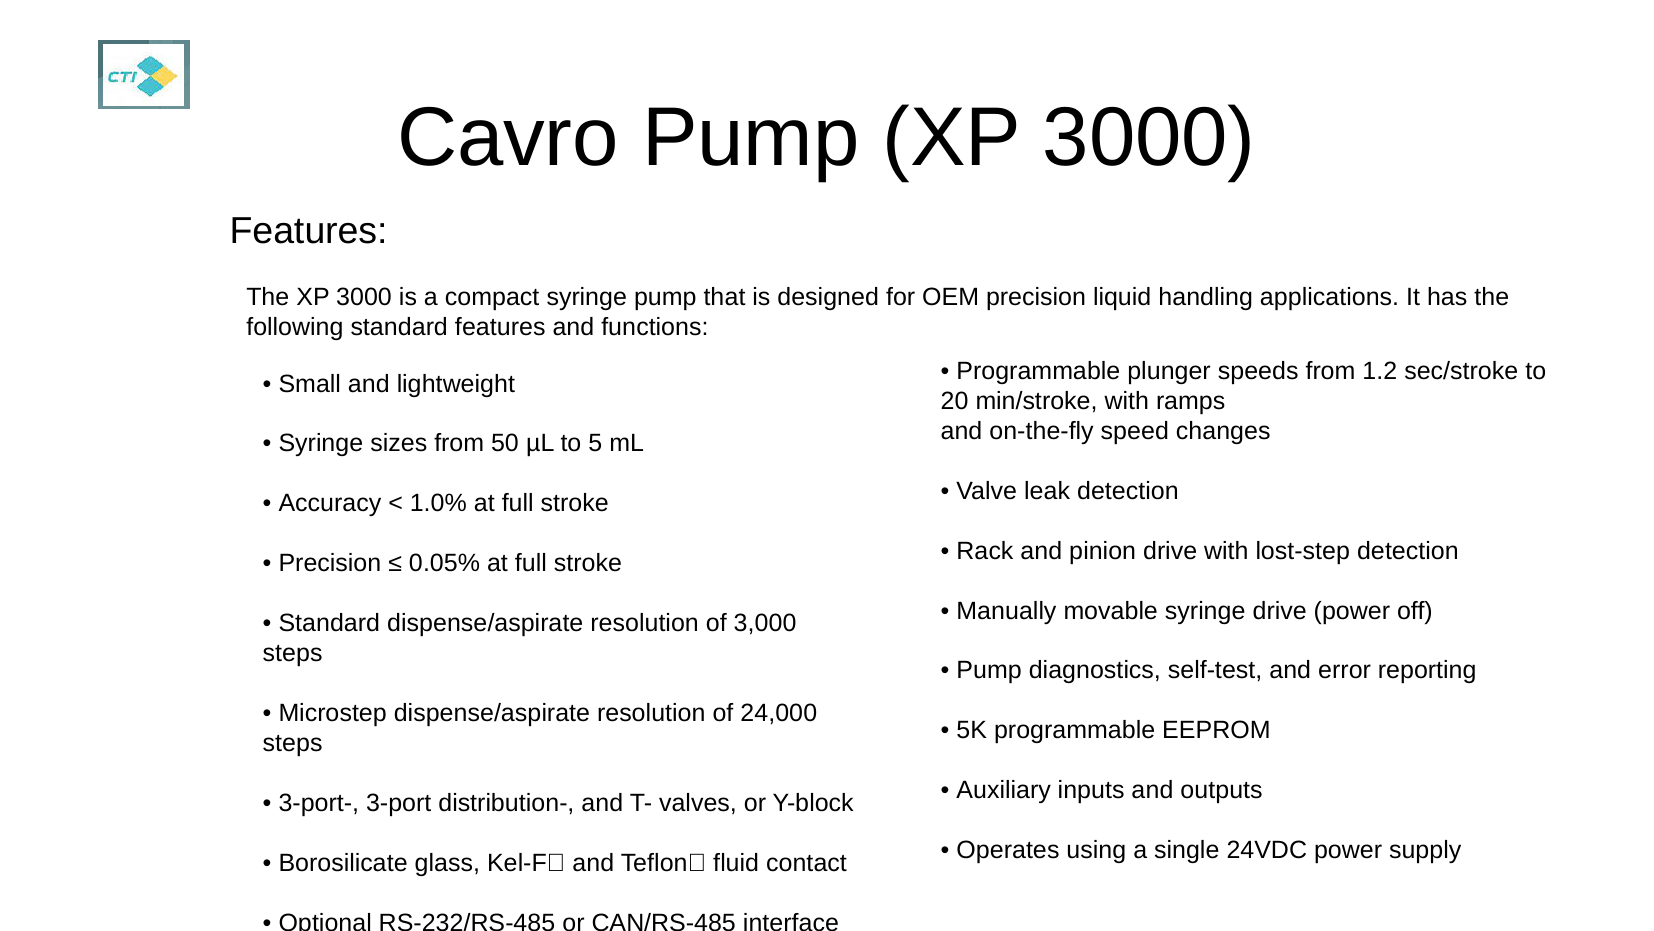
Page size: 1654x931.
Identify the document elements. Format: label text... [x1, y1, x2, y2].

text_box • Programmable plunger speeds from 1.2 sec/stroke to 20 min/stroke, with ramps and on-the-fly speed changes • Valve leak detection • Rack and pinion drive with lost-step detection • Manually movable syringe drive (power off) • Pump diagnostics, self-test, and error reporting • 5K programmable EEPROM • Auxiliary inputs and outputs • Operates using a single 24VDC power supply [925, 347, 1588, 753]
text_box • Small and lightweight • Syringe sizes from 50 µL to 5 mL • Accuracy < 1.0% at full stroke • Precision ≤ 0.05% at full stroke • Standard dispense/aspirate resolution of 3,000 steps • Microstep dispense/aspirate resolution of 24,000 steps • 3-port-, 3-port distribution-, and T- valves, or Y-block • Borosilicate glass, Kel-F and Teflon fluid contact • Optional RS-232/RS-485 or CAN/RS-485 interface [247, 359, 877, 893]
text_box The XP 3000 is a compact syringe pump that is designed for OEM precision liquid handling applications. It has the following standard features and functions: [231, 272, 1588, 332]
text_box Features: [214, 198, 810, 246]
text_box Cavro Pump (XP 3000) [56, 80, 1597, 184]
picture [98, 40, 190, 80]
